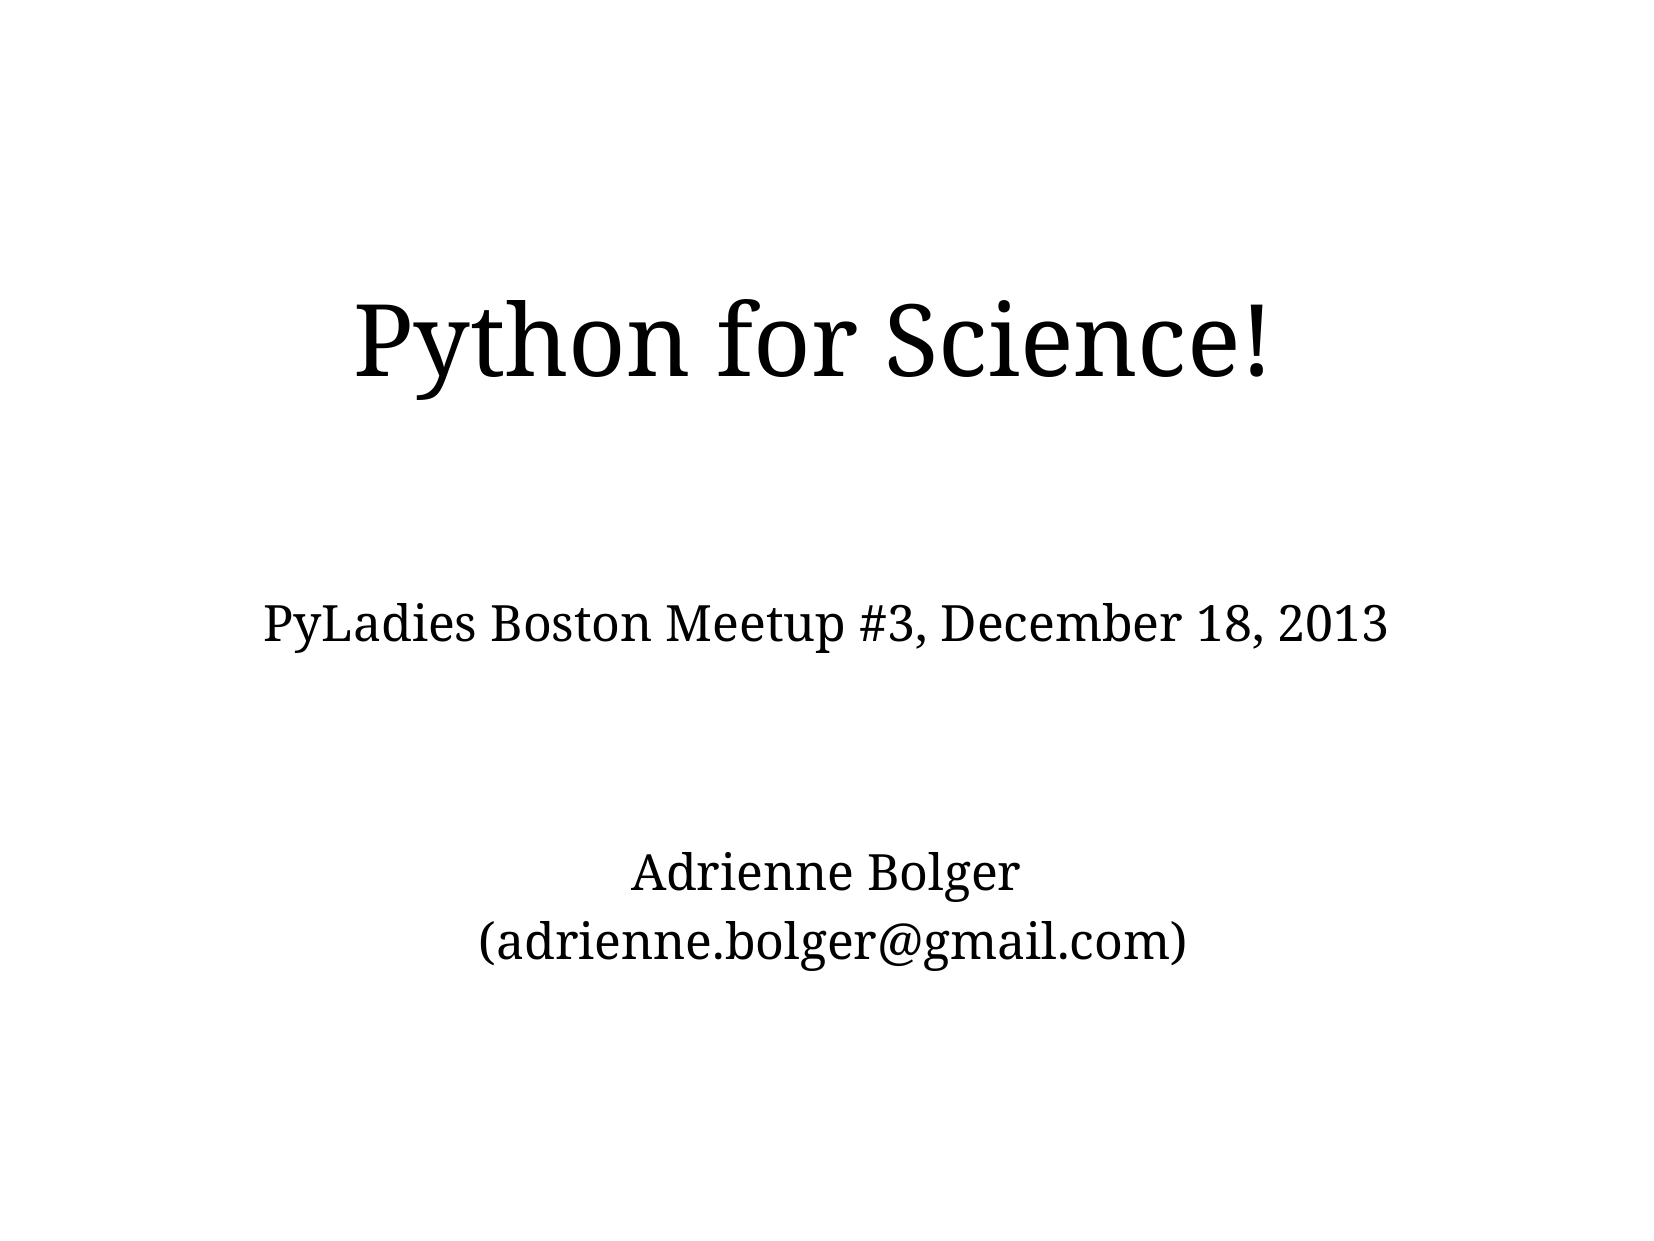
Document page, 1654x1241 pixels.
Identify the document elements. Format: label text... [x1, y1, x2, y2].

subtitle Python for Science! PyLadies Boston Meetup #3, December 18, 2013 Adrienne Bolger (adrienne.bolger@gmail.com) [82, 135, 1571, 1109]
